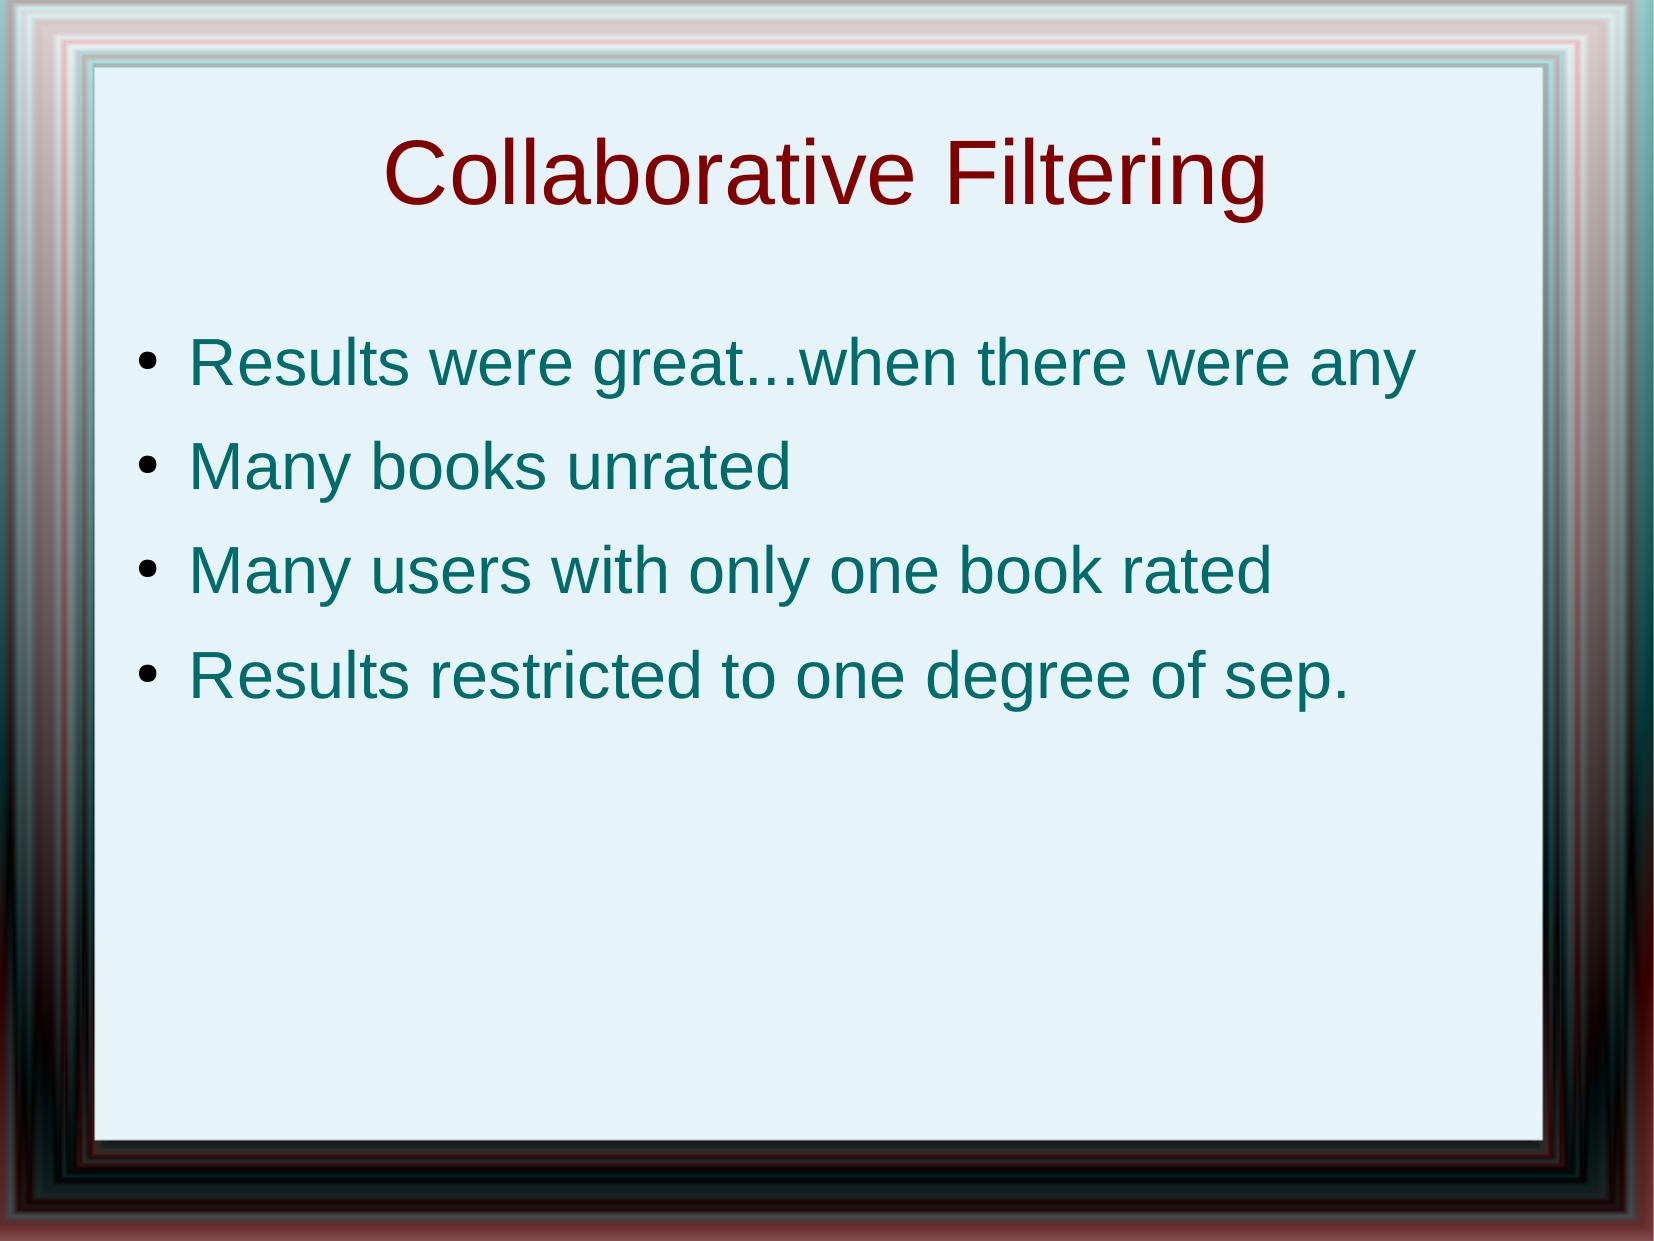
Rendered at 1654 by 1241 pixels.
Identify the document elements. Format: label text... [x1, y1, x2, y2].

list Results were great...when there were any Many books unrated Many users with only one book rated Results restricted to one degree of sep. [118, 324, 1506, 945]
picture [0, 0, 1654, 1241]
title Collaborative Filtering [118, 88, 1536, 257]
